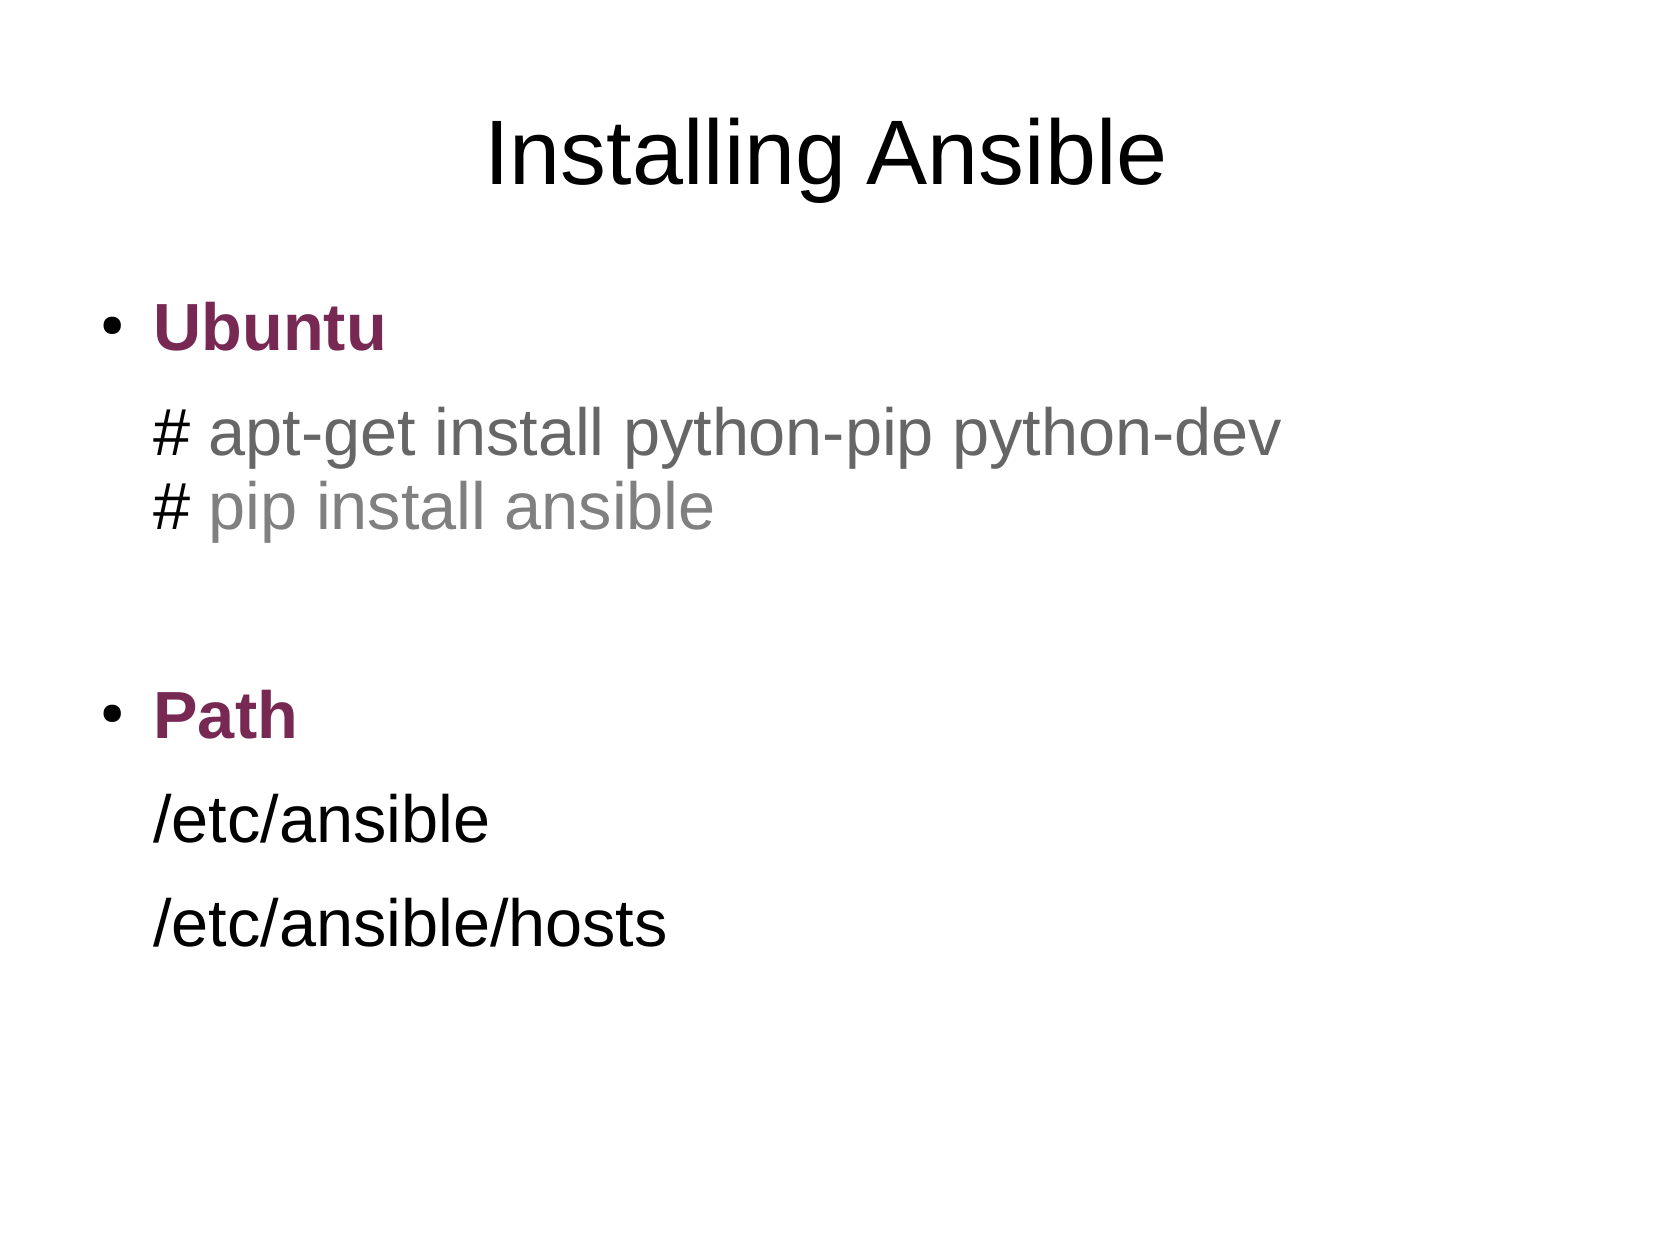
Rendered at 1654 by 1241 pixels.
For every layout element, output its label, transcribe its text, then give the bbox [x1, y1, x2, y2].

title Installing Ansible [82, 49, 1571, 257]
list Ubuntu # apt-get install python-pip python-dev # pip install ansible Path /etc/ansible /etc/ansible/hosts [82, 290, 1571, 1010]
